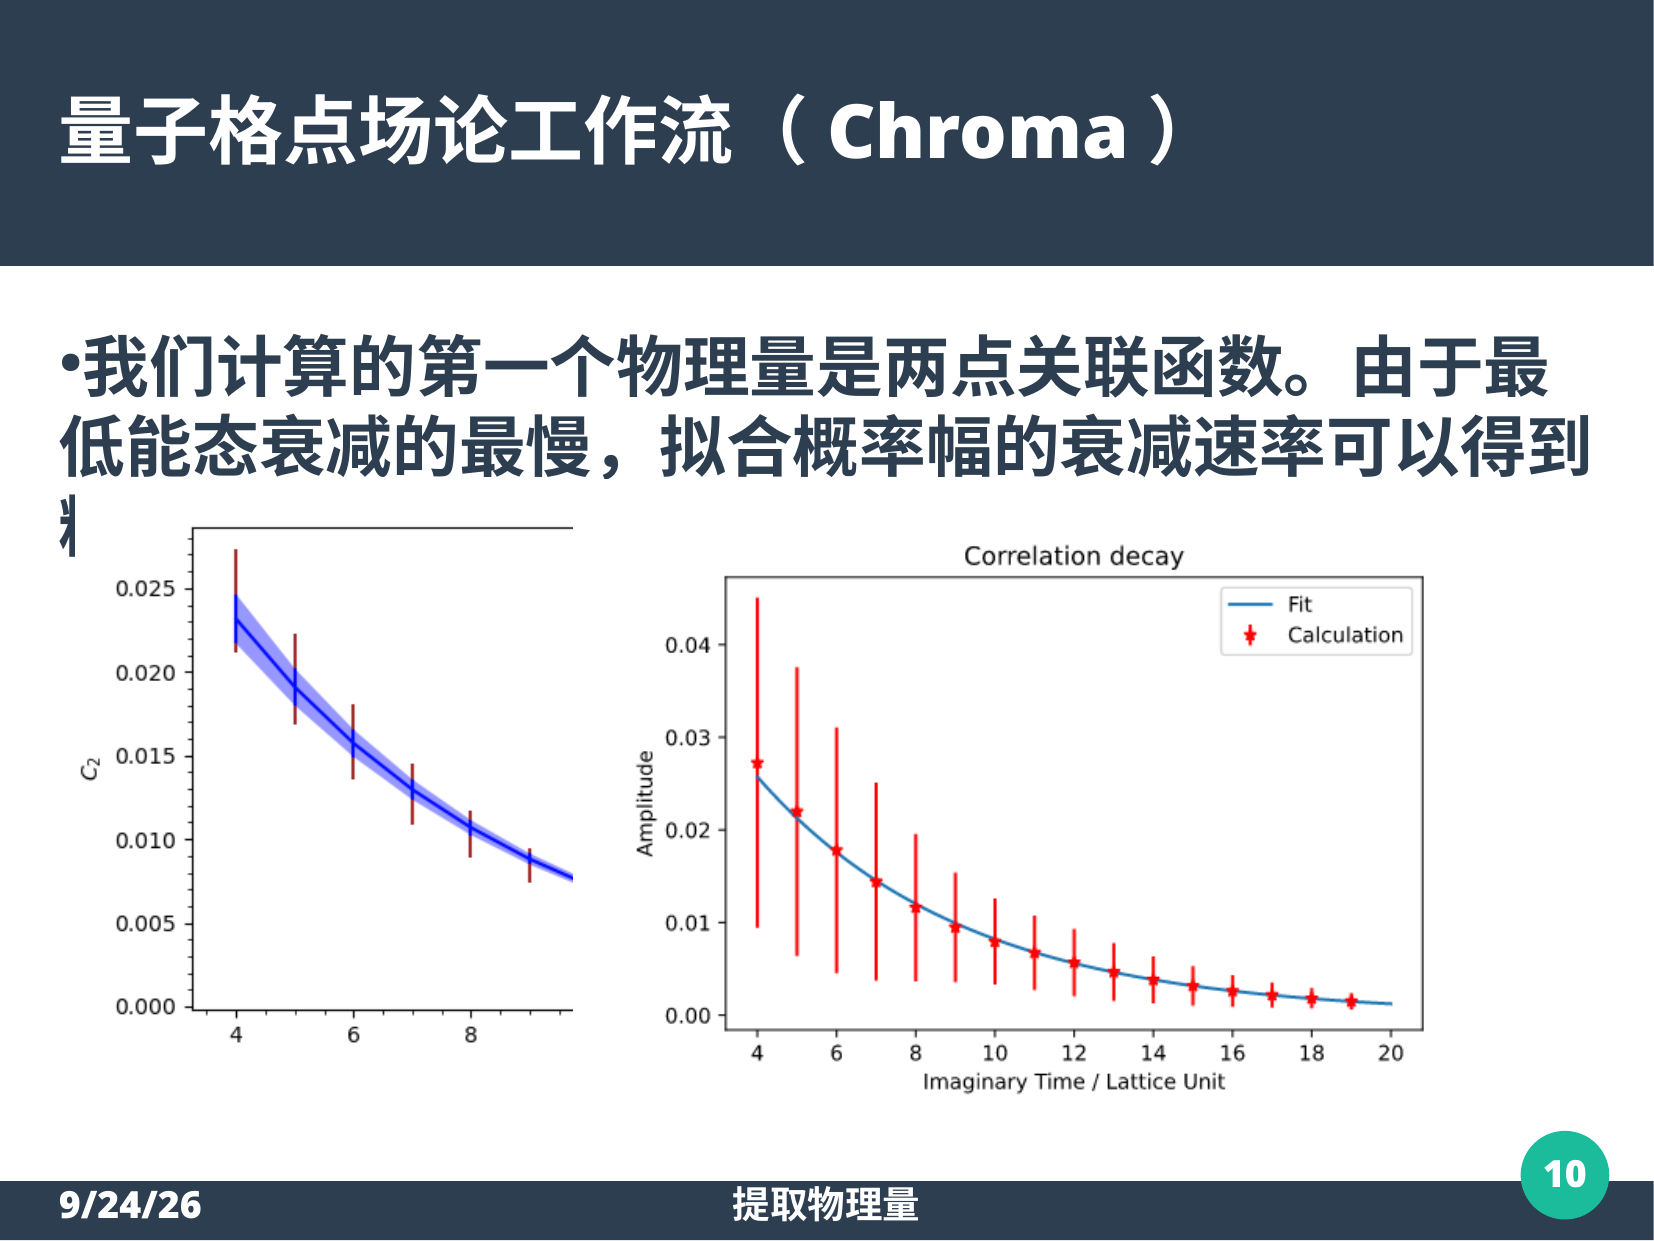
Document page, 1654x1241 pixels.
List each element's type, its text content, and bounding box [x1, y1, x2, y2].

text_box [1505, 1116, 1625, 1235]
text_box [59, 1181, 532, 1241]
list 我们计算的第一个物理量是两点关联函数。由于最低能态衰减的最慢，拟合概率幅的衰减速率可以得到粒子质量 [59, 324, 1595, 1152]
text_box 提取物理量 [561, 1181, 1093, 1241]
title 量子格点场论工作流（Chroma） [59, 49, 1595, 207]
picture [75, 480, 1546, 1111]
